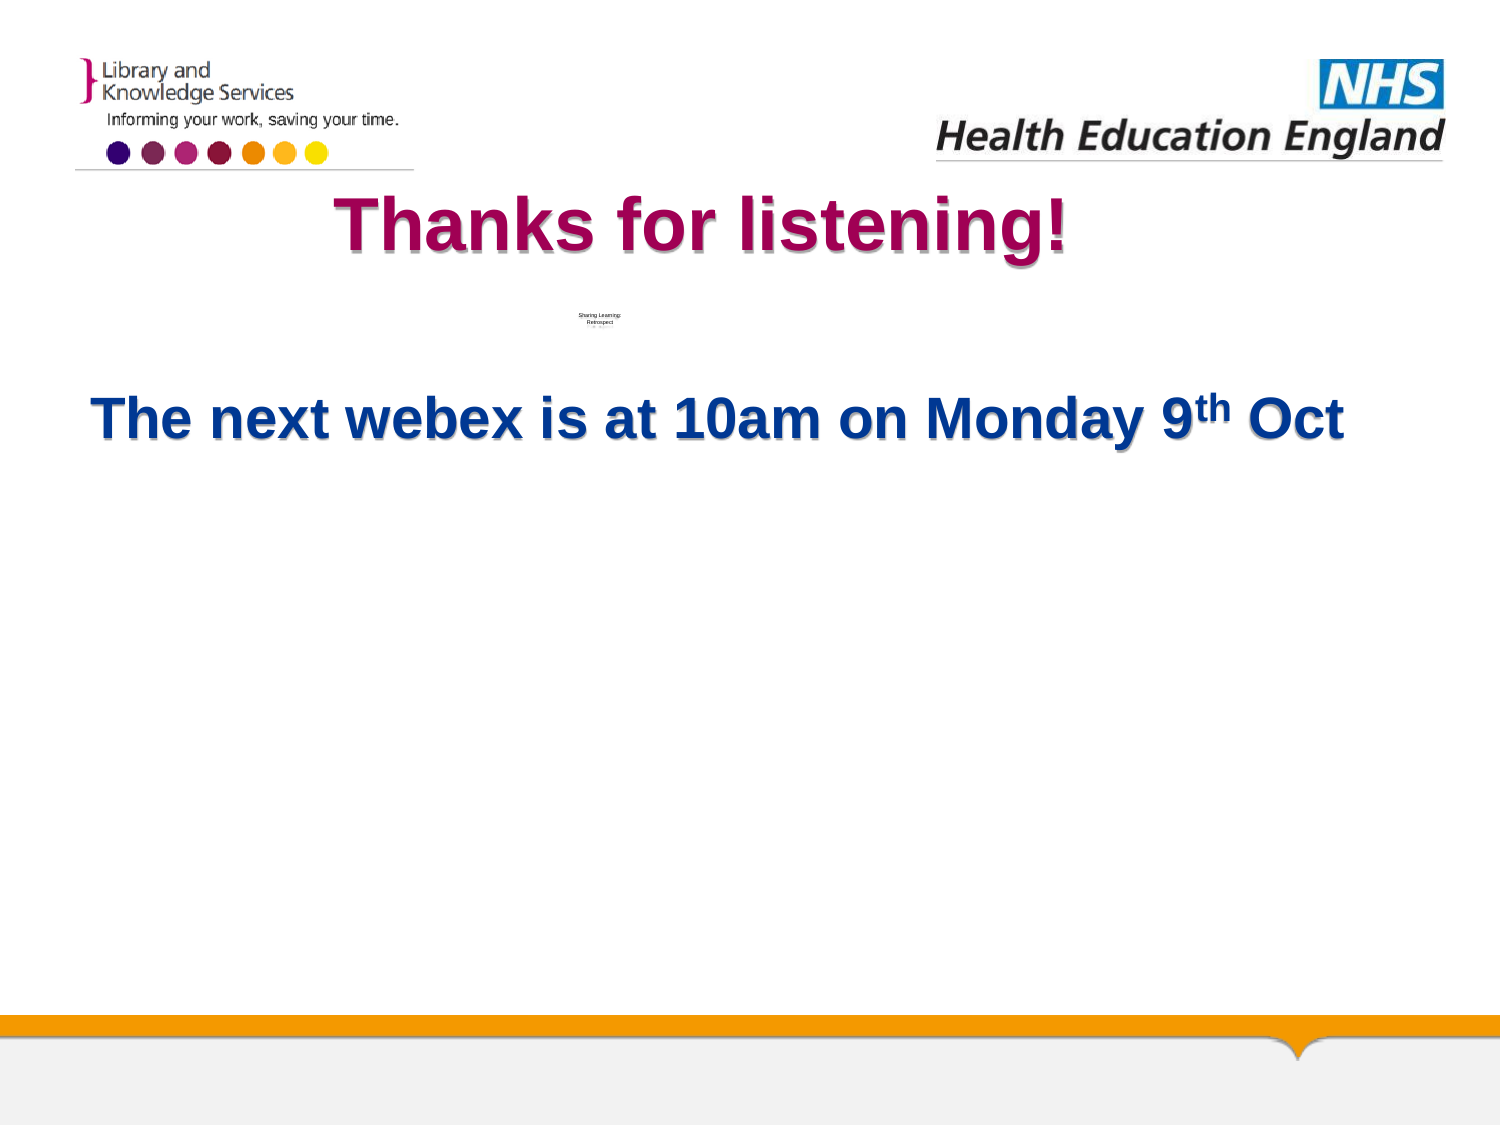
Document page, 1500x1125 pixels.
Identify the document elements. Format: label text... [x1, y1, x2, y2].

title Thanks for listening! [75, 168, 1351, 280]
picture [75, 54, 416, 169]
subtitle The next webex is at 10am on Monday 9th Oct [75, 288, 1387, 384]
list Sharing Learning: Retrospect [75, 407, 1361, 811]
